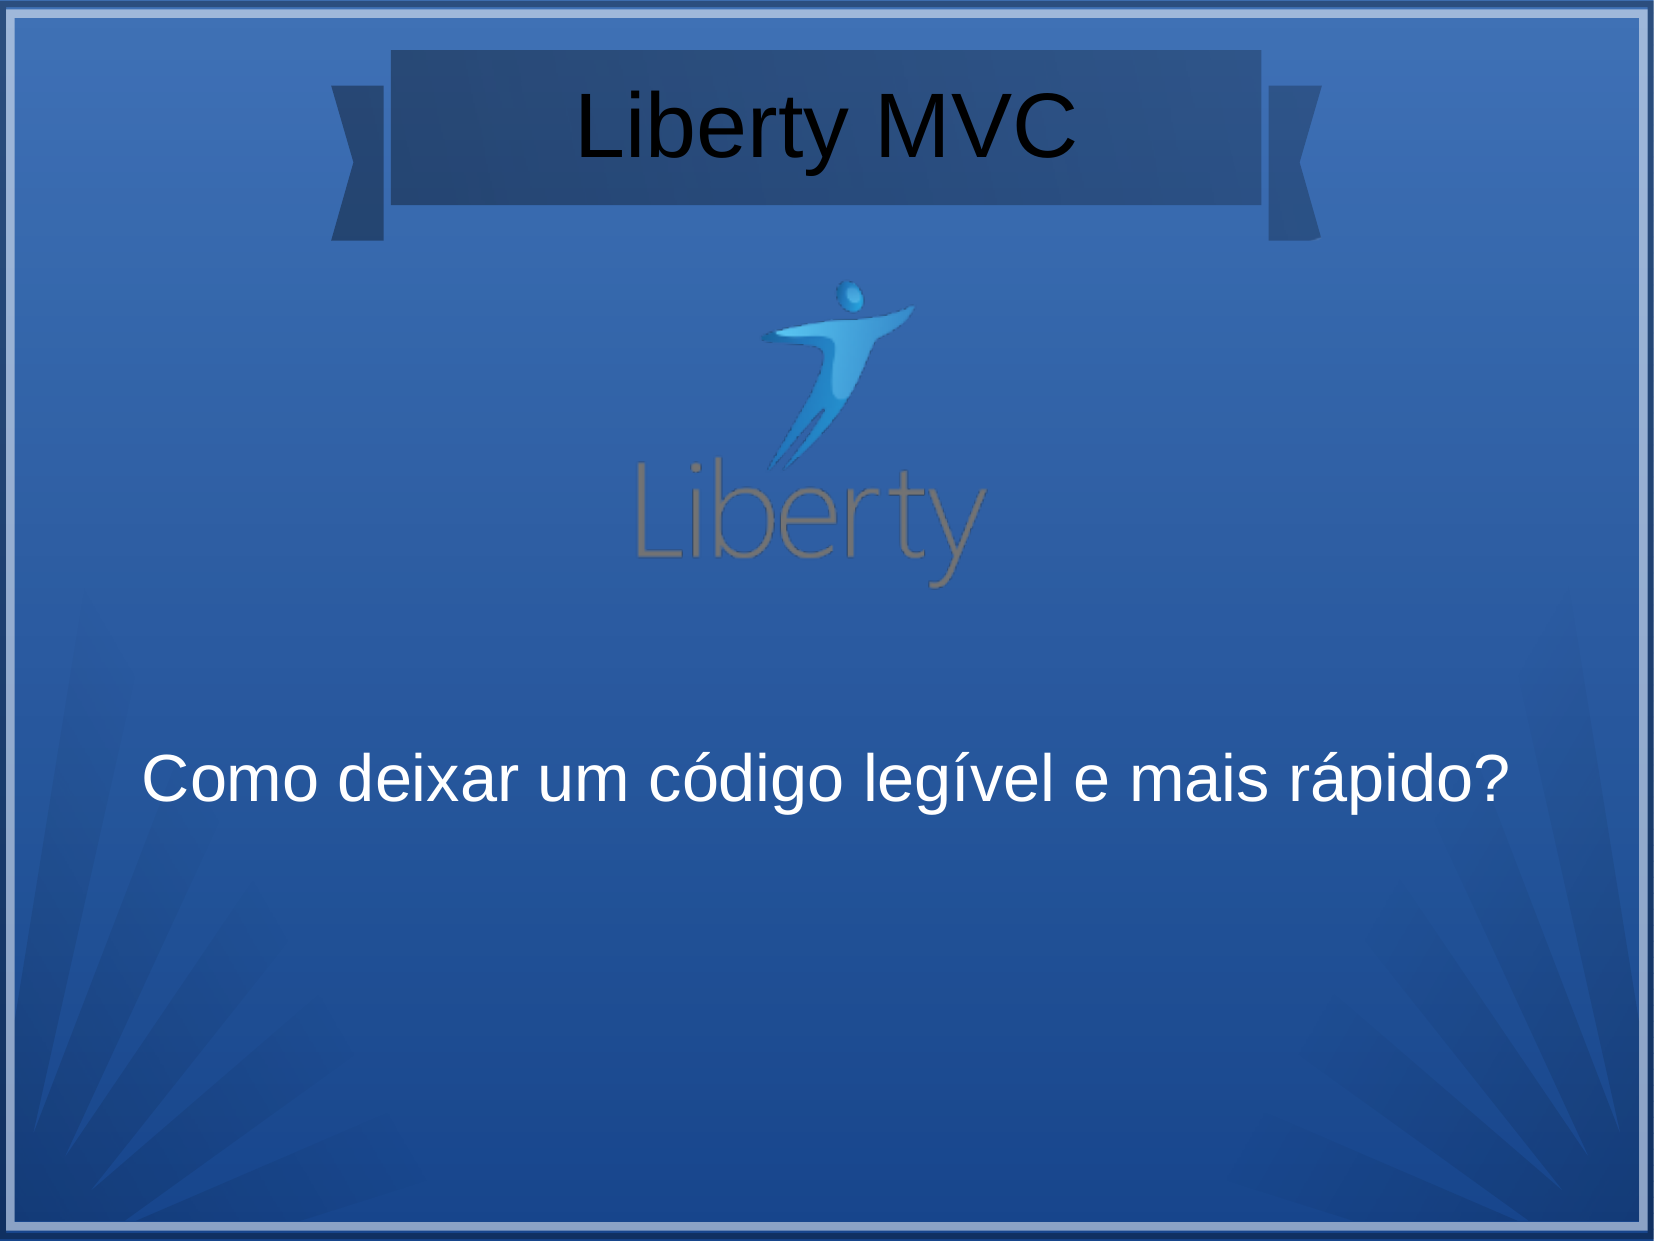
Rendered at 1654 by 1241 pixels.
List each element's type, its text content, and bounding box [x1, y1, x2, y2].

title Liberty MVC [389, 47, 1264, 205]
subtitle Como deixar um código legível e mais rápido? [82, 299, 1571, 1241]
picture [593, 251, 1040, 615]
